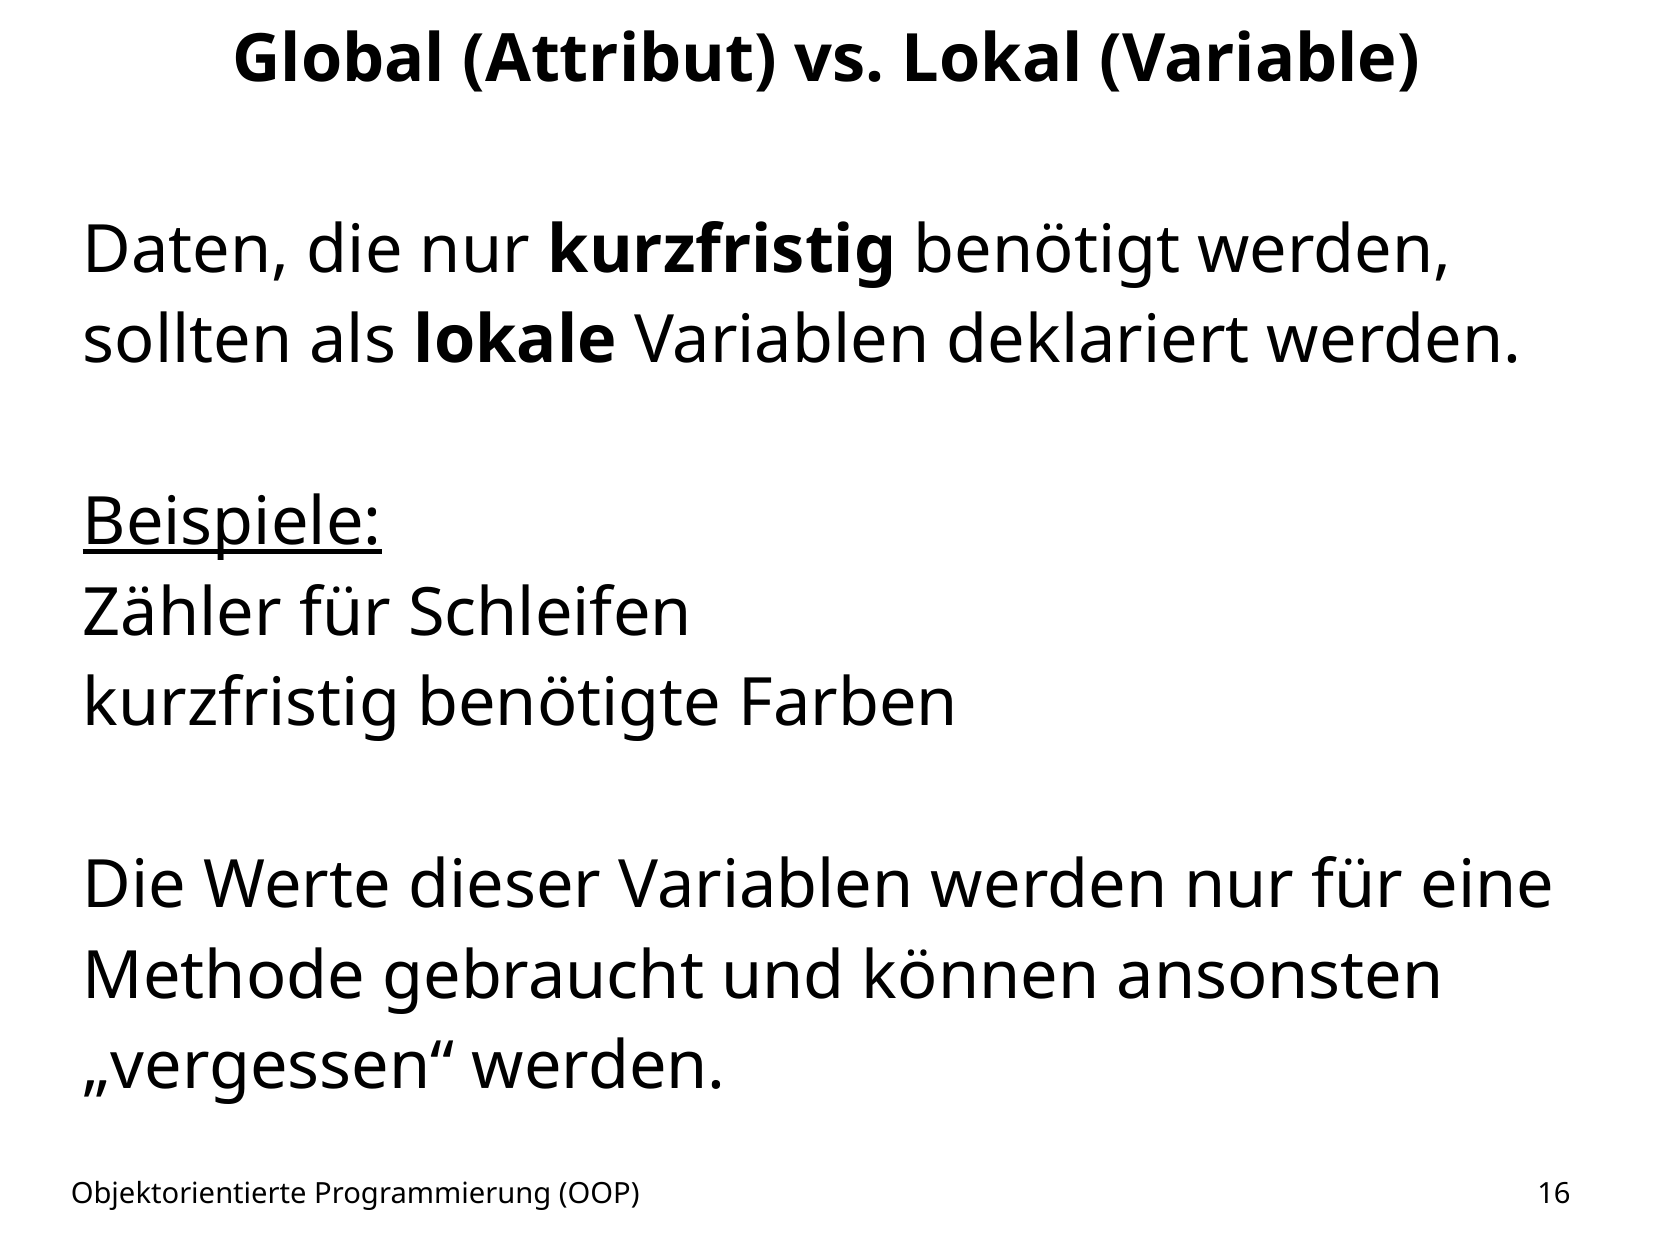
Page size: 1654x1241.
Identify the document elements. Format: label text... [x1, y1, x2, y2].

title Global (Attribut) vs. Lokal (Variable) [0, 5, 1654, 107]
list Daten, die nur kurzfristig benötigt werden, sollten als lokale Variablen deklariert werden. Beispiele: Zähler für Schleifen kurzfristig benötigte Farben Die Werte dieser Variablen werden nur für eine Methode gebraucht und können ansonsten „vergessen“ werden. [82, 200, 1571, 1146]
